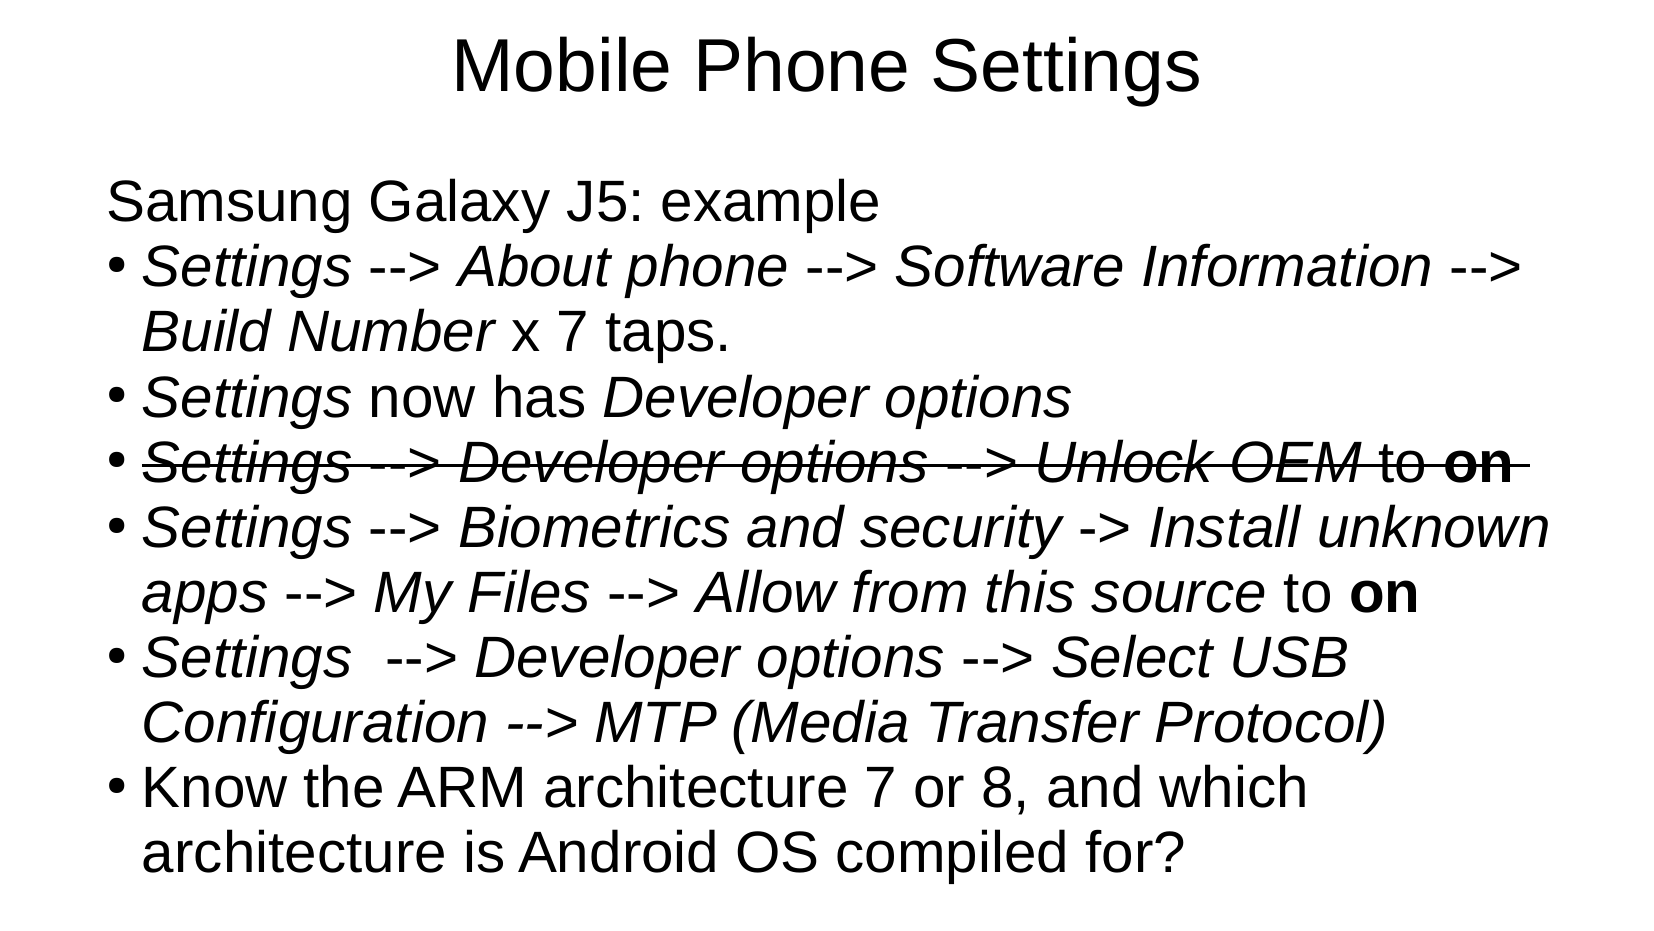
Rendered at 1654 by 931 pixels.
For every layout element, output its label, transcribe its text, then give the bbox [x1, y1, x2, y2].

title Mobile Phone Settings [82, 11, 1571, 119]
subtitle Samsung Galaxy J5: example Settings --> About phone --> Software Information --> Build Number x 7 taps. Settings now has Developer options Settings --> Developer options --> Unlock OEM to on Settings --> Biometrics and security -> Install unknown apps --> My Files --> Allow from this source to on Settings --> Developer options --> Select USB Configuration --> MTP (Media Transfer Protocol) Know the ARM architecture 7 or 8, and which architecture is Android OS compiled for? [106, 85, 1595, 931]
